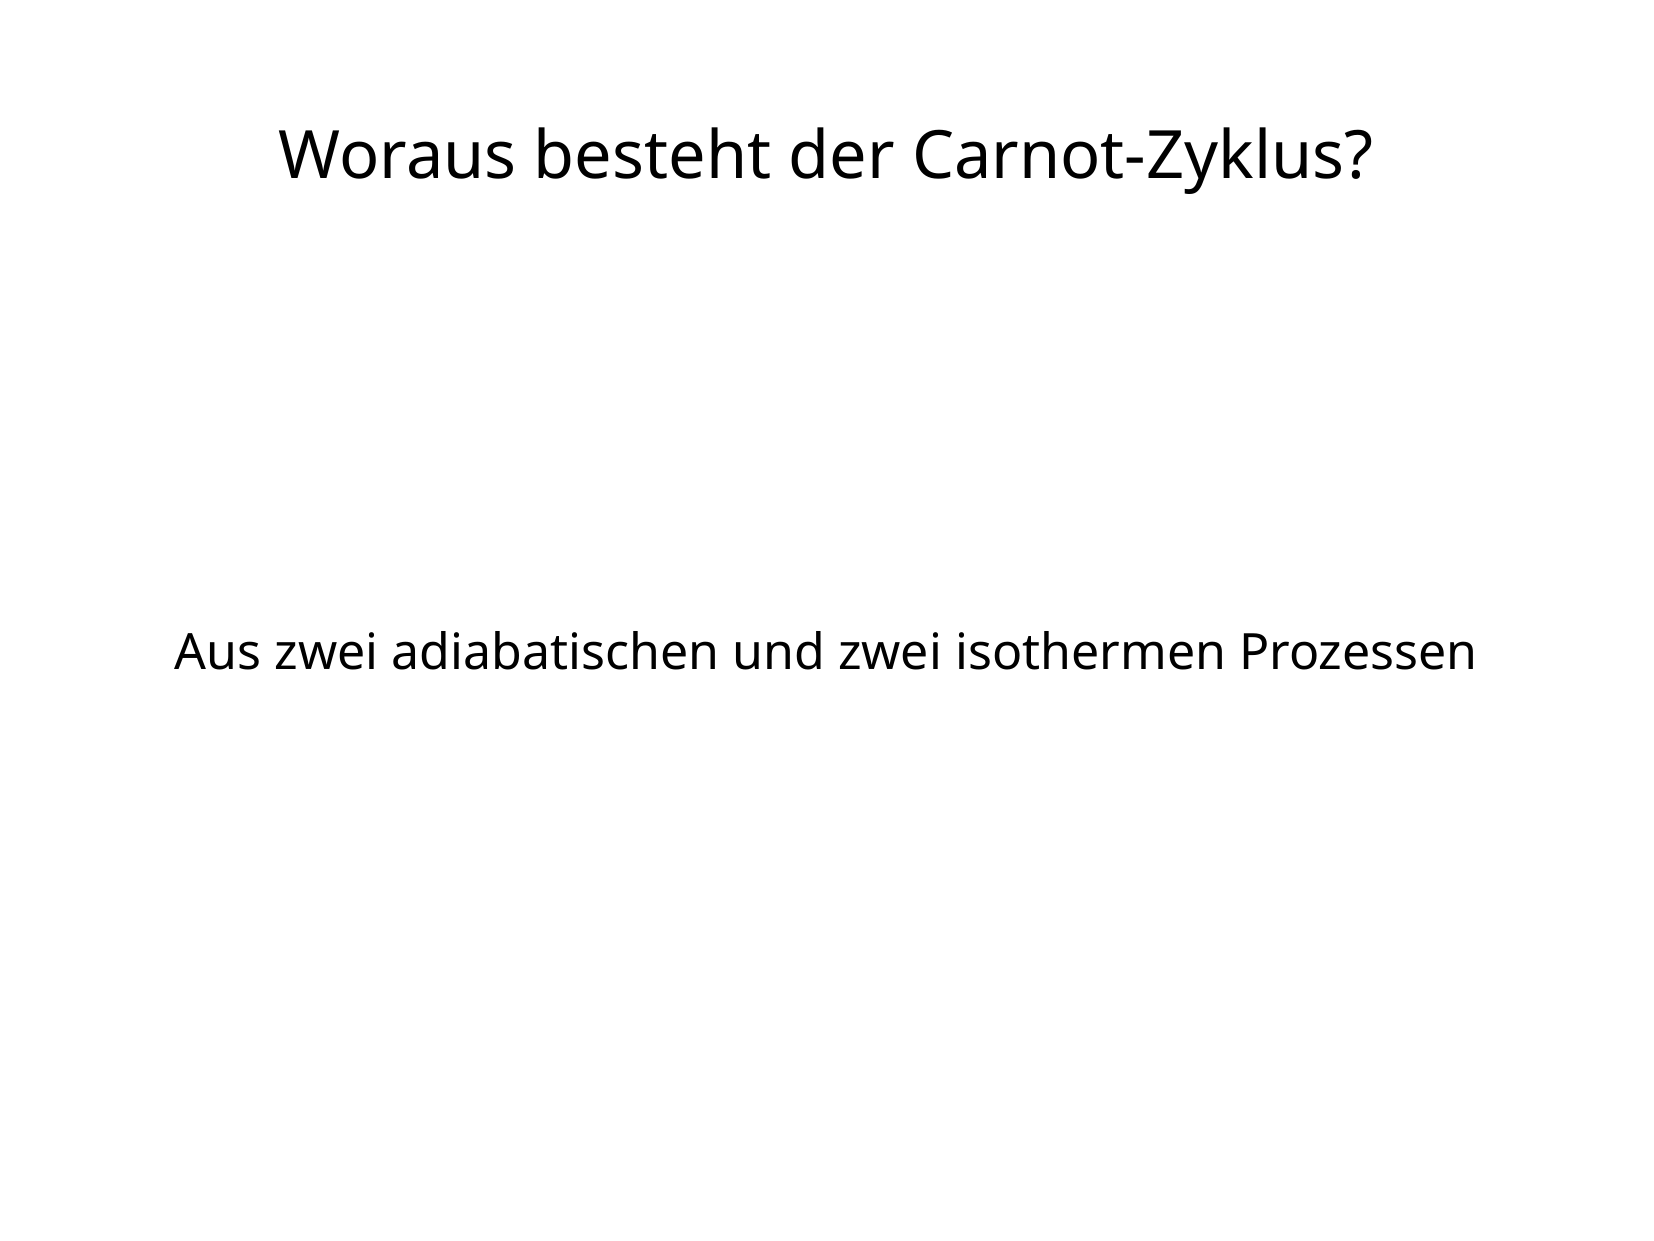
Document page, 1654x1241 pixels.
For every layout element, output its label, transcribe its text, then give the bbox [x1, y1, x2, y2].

subtitle Aus zwei adiabatischen und zwei isothermen Prozessen [82, 290, 1571, 1010]
title Woraus besteht der Carnot-Zyklus? [82, 49, 1571, 257]
